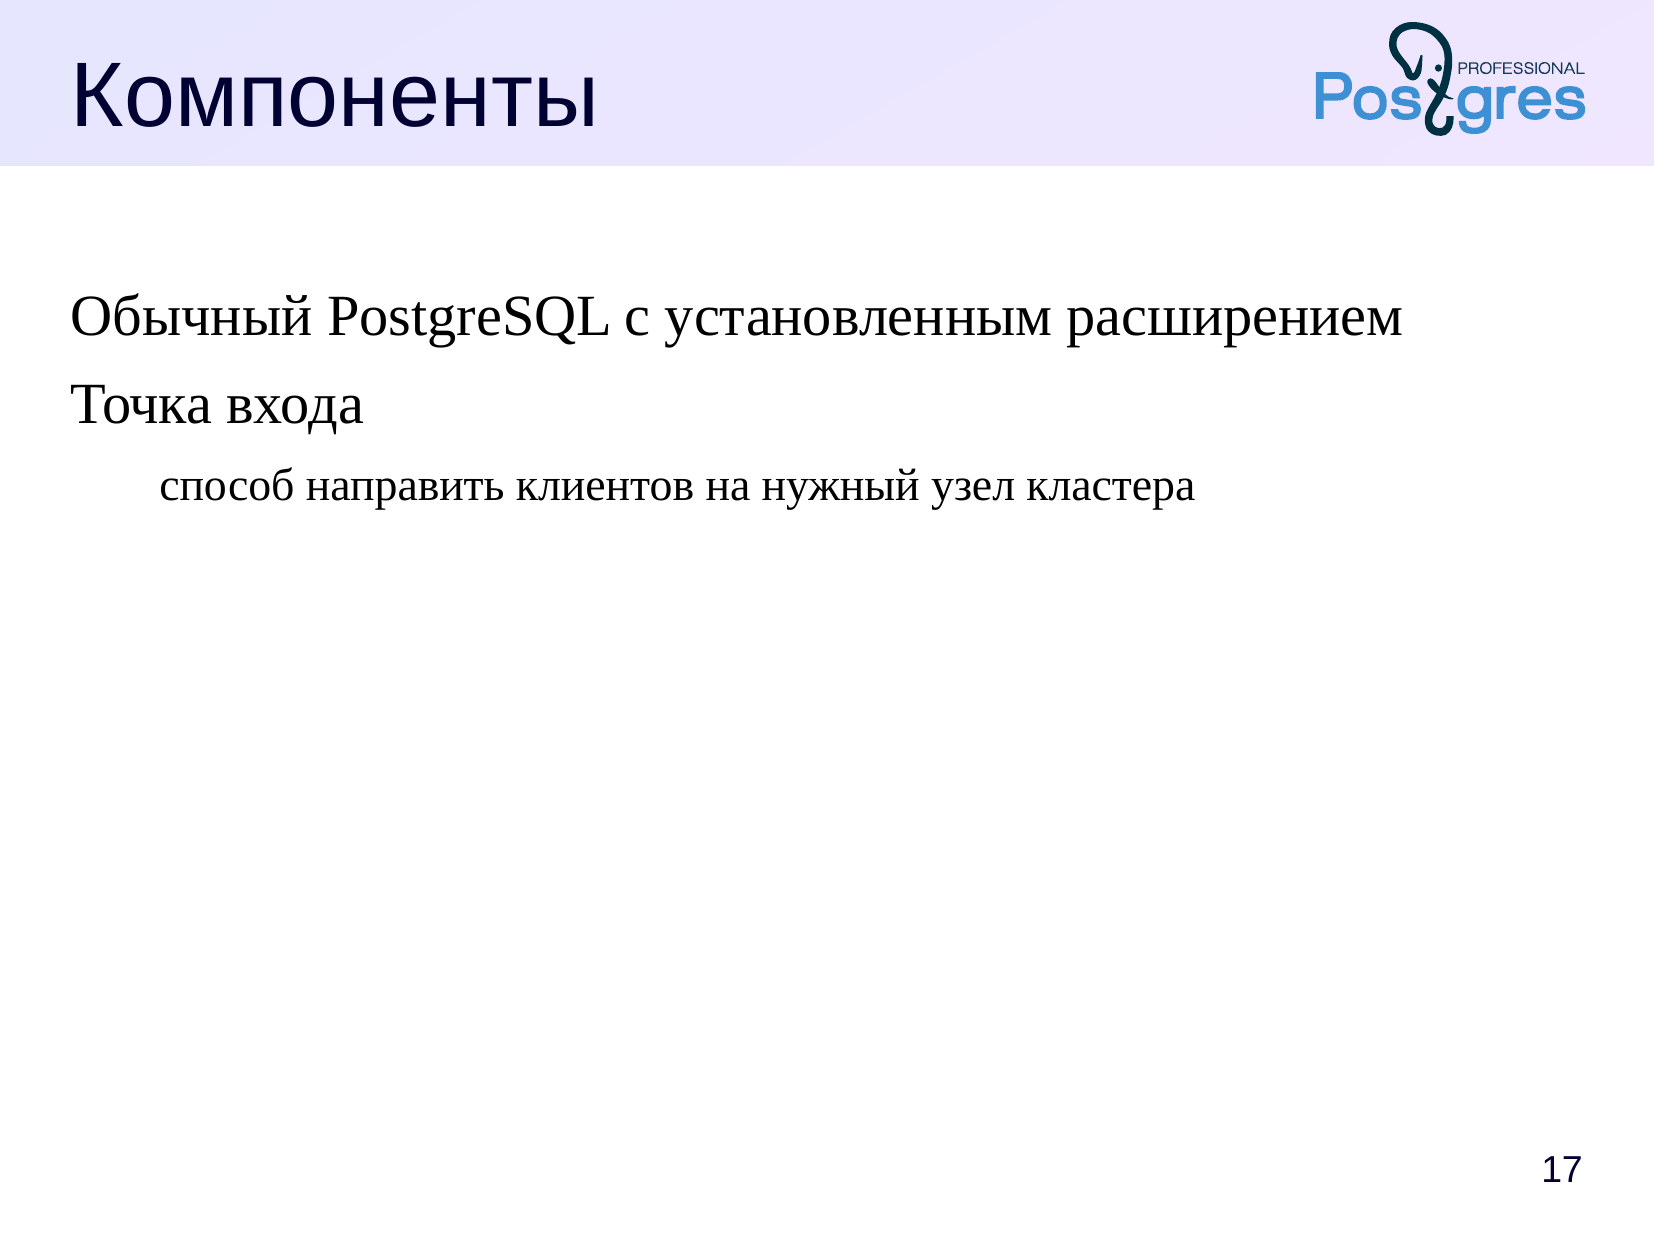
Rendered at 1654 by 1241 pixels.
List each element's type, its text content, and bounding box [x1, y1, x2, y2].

list Обычный PostgreSQL с установленным расширением Точка входа способ направить клиентов на нужный узел кластера [70, 283, 1583, 1141]
title Компоненты [70, 43, 1241, 147]
